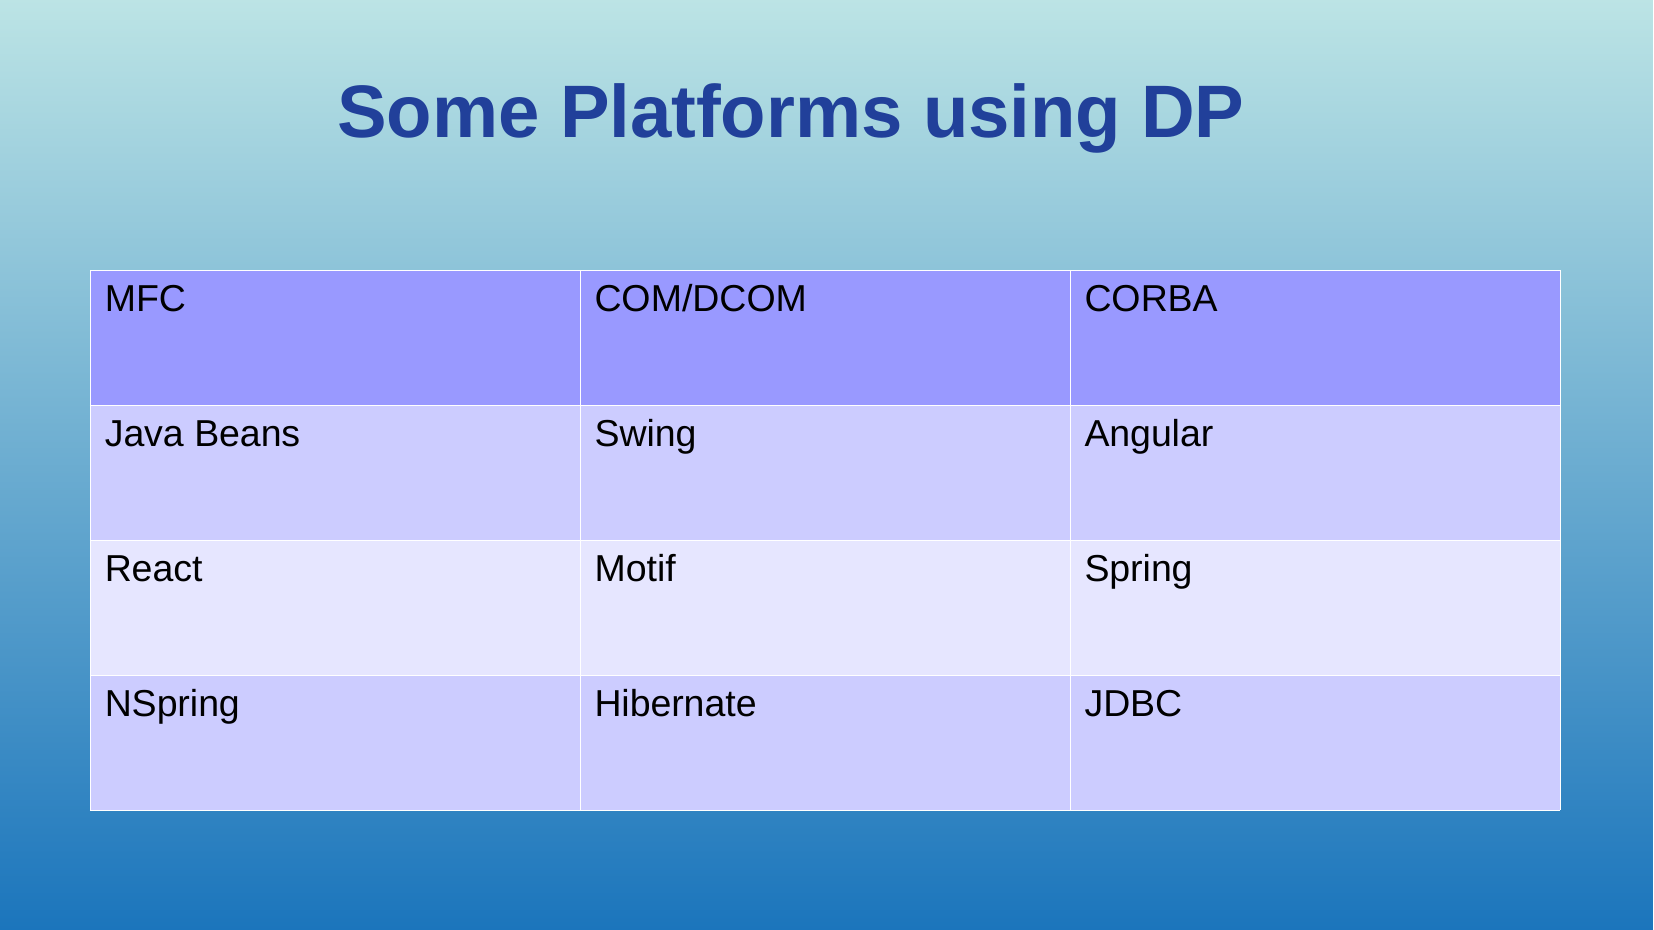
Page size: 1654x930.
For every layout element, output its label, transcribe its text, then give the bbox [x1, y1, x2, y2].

table_cell Angular [1071, 406, 1560, 540]
table_cell NSpring [91, 676, 580, 810]
table_cell Motif [581, 541, 1070, 675]
table_cell Spring [1071, 541, 1560, 675]
table_cell Swing [581, 406, 1070, 540]
table_cell Hibernate [581, 676, 1070, 810]
table_cell JDBC [1071, 676, 1560, 810]
table_cell React [91, 541, 580, 675]
title Some Platforms using DP [82, 35, 1501, 189]
table_cell Java Beans [91, 406, 580, 540]
table_header MFC [91, 271, 580, 405]
table_header COM/DCOM [581, 271, 1070, 405]
table_header CORBA [1071, 271, 1560, 405]
